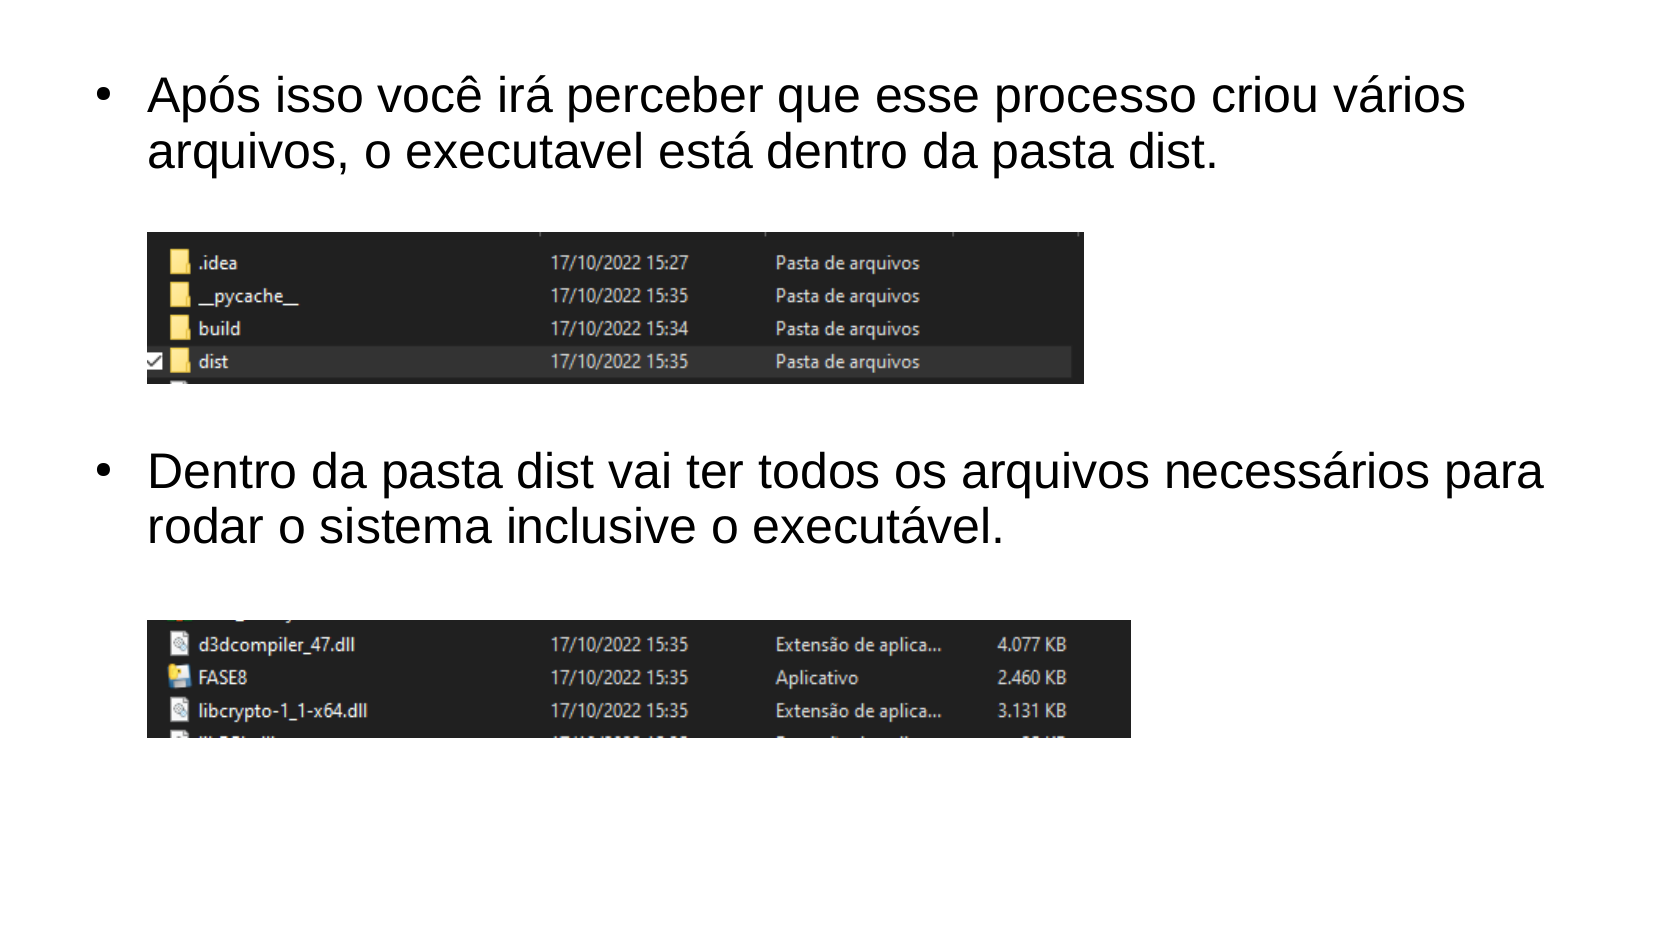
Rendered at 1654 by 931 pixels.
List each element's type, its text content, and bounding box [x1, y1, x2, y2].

picture [147, 620, 1131, 738]
list Dentro da pasta dist vai ter todos os arquivos necessários para rodar o sistema inclusive o executável. [76, 442, 1565, 562]
picture [147, 232, 1084, 384]
list Após isso você irá perceber que esse processo criou vários arquivos, o executavel está dentro da pasta dist. [76, 67, 1565, 207]
